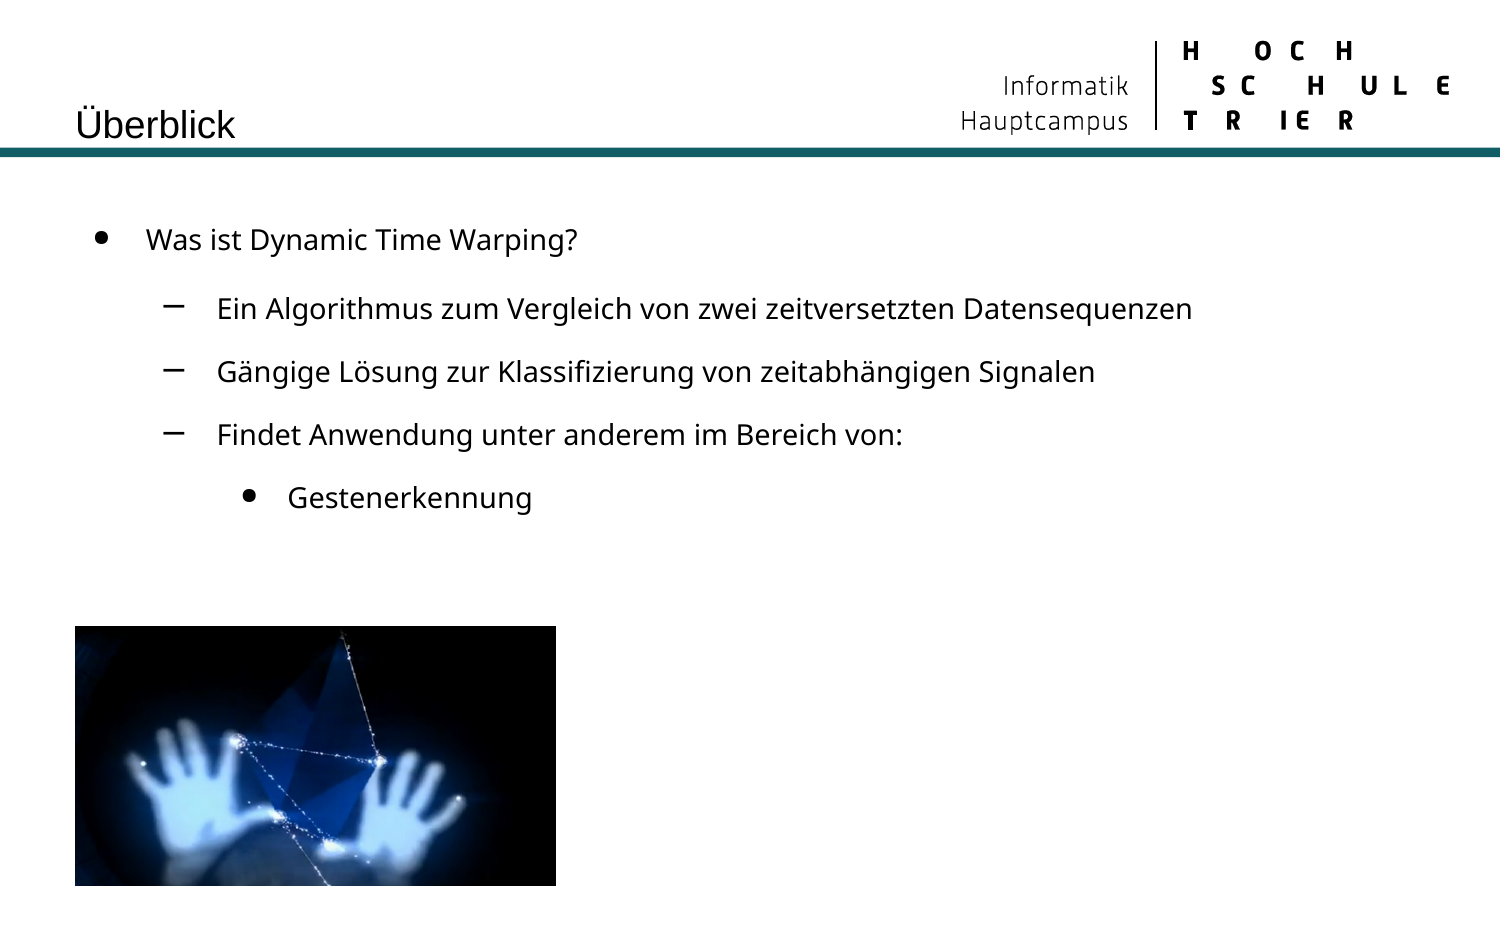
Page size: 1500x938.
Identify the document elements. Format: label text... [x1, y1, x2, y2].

title Überblick [75, 37, 1425, 194]
list Was ist Dynamic Time Warping? Ein Algorithmus zum Vergleich von zwei zeitversetzten Datensequenzen Gängige Lösung zur Klassifizierung von zeitabhängigen Signalen Findet Anwendung unter anderem im Bereich von: Gestenerkennung [75, 219, 1425, 615]
picture [75, 626, 556, 886]
